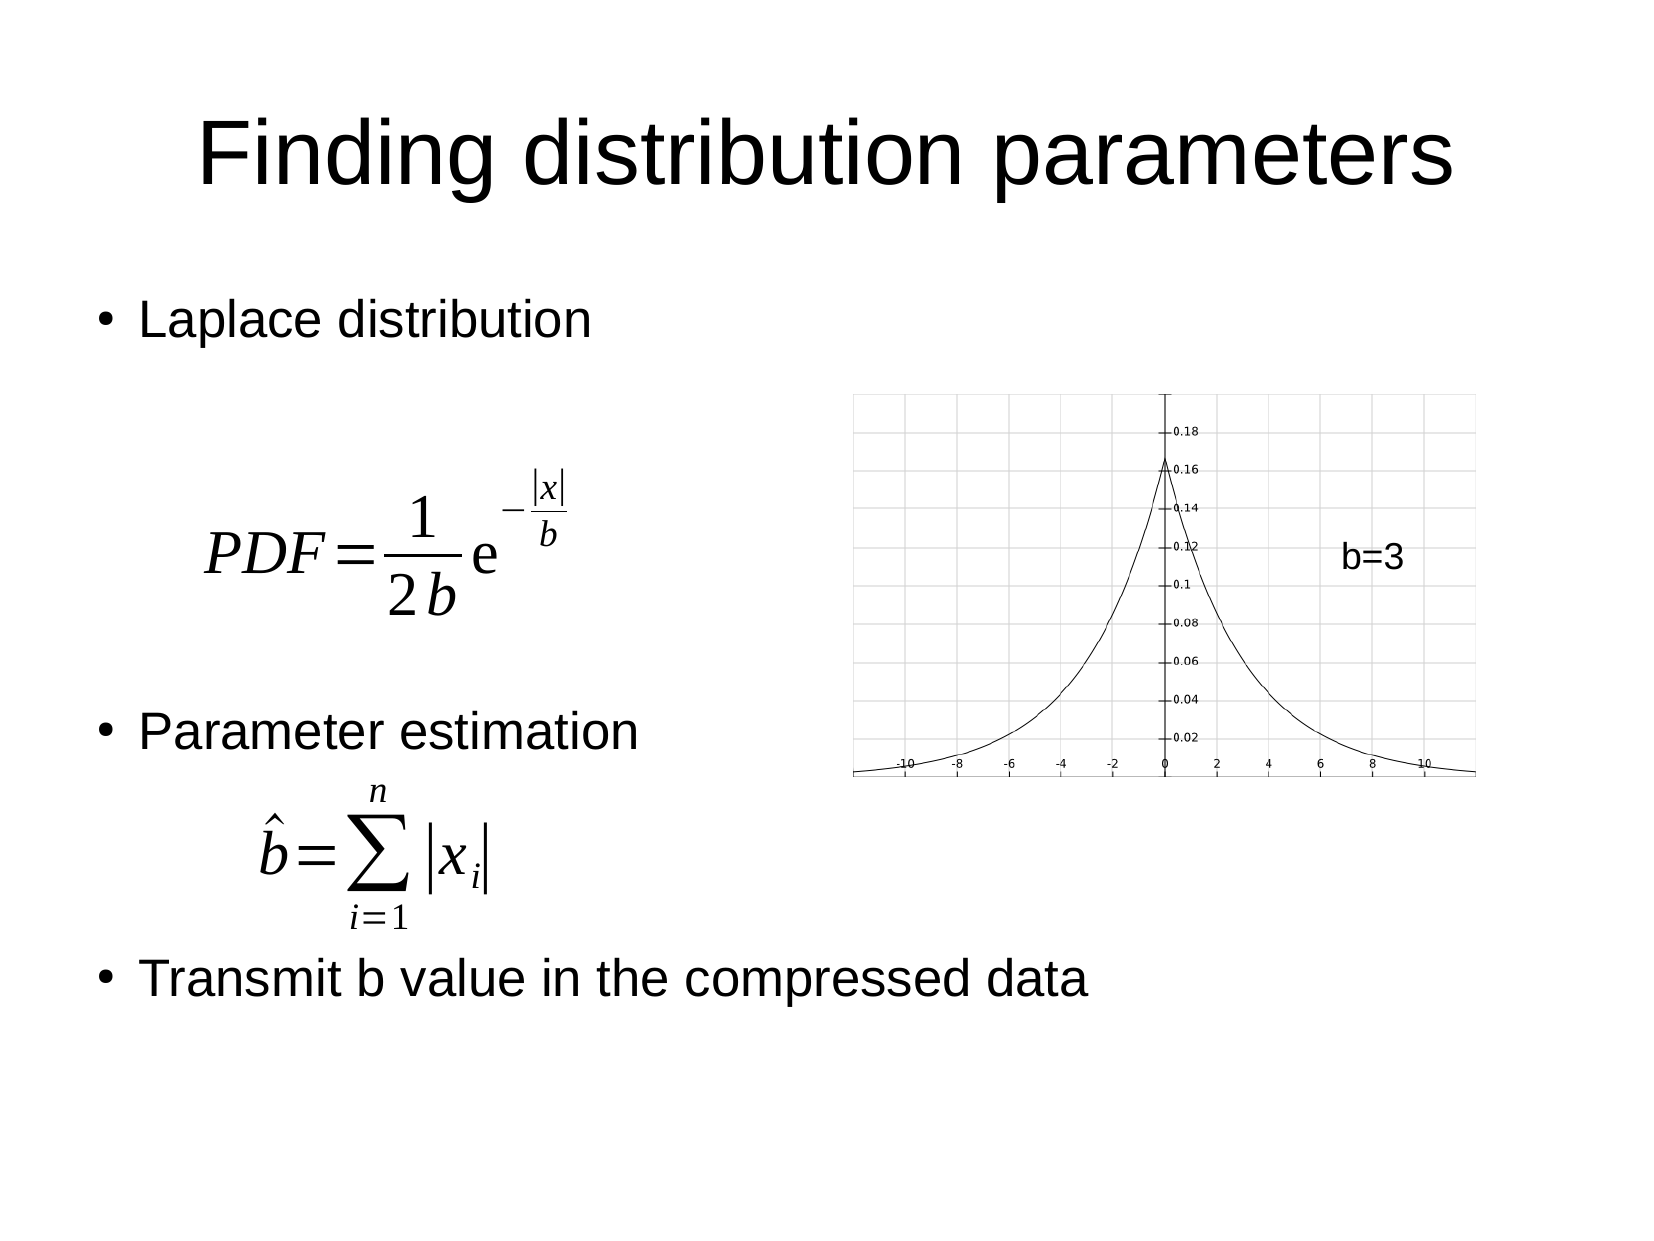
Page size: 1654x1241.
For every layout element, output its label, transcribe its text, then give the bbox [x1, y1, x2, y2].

chart [251, 769, 505, 937]
chart [156, 403, 575, 709]
title Finding distribution parameters [82, 49, 1571, 257]
list Laplace distribution Parameter estimation Transmit b value in the compressed data [82, 290, 1571, 1010]
text_box b=3 [1326, 528, 1420, 585]
picture [853, 394, 1476, 777]
